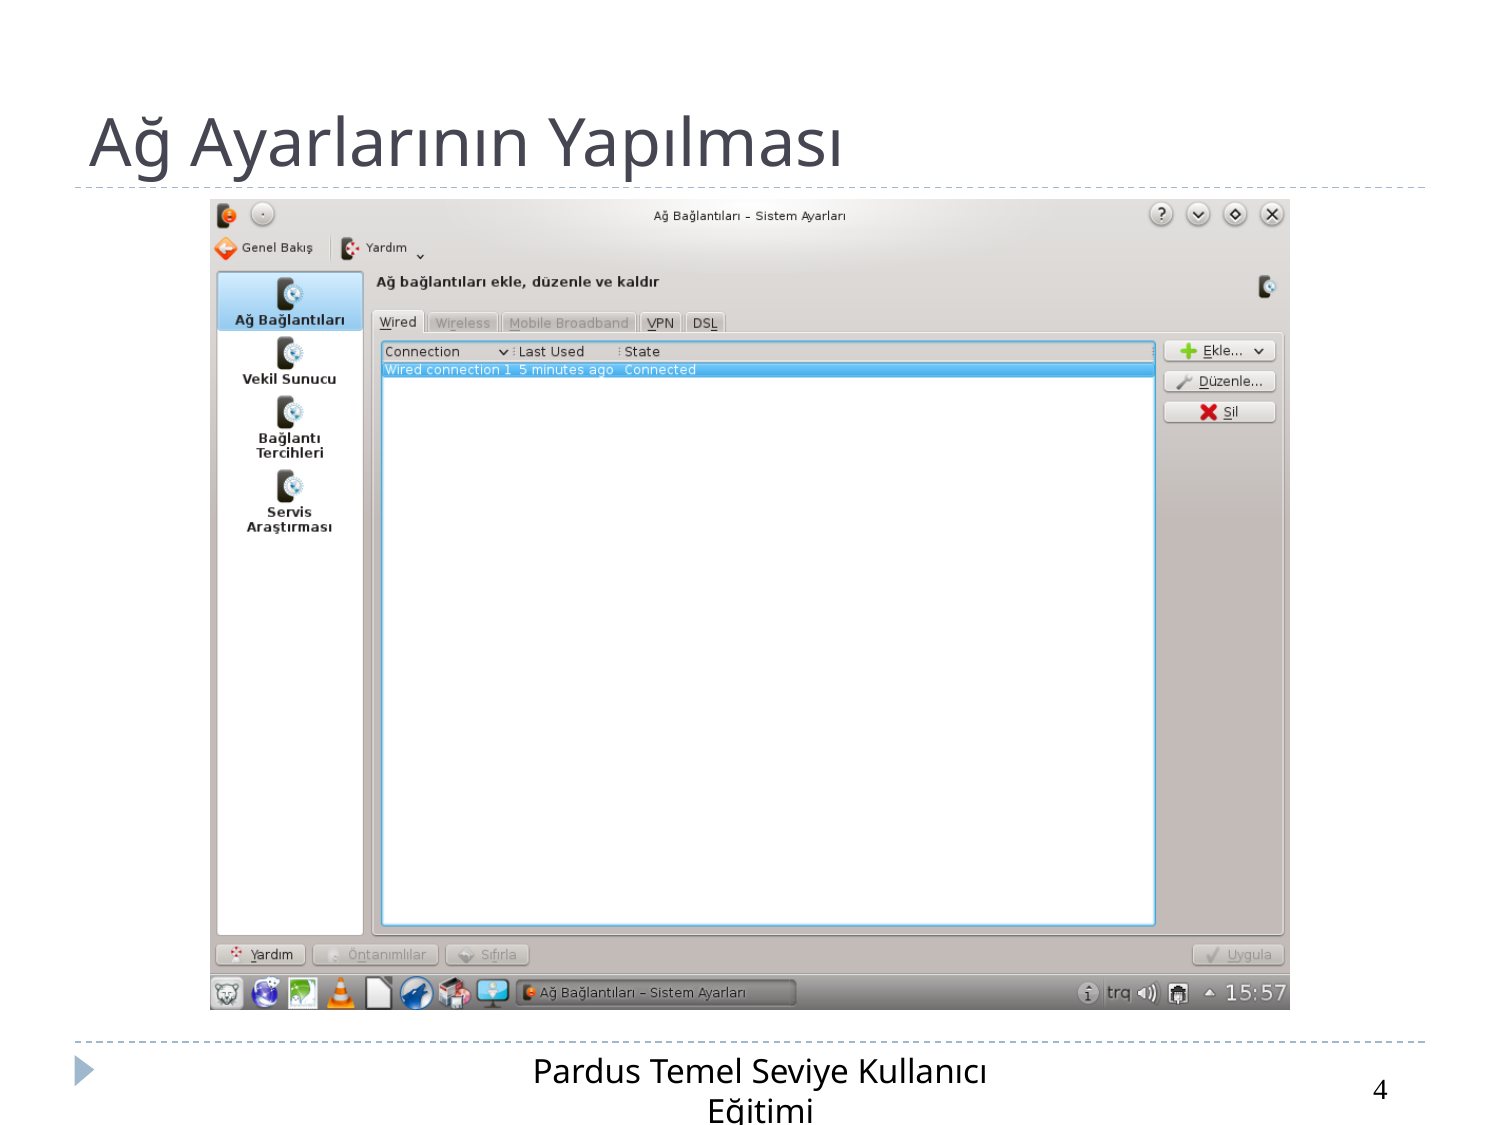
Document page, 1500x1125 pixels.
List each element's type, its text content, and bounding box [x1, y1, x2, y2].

picture [210, 199, 1290, 1010]
title Ağ Ayarlarının Yapılması [75, 24, 1425, 188]
